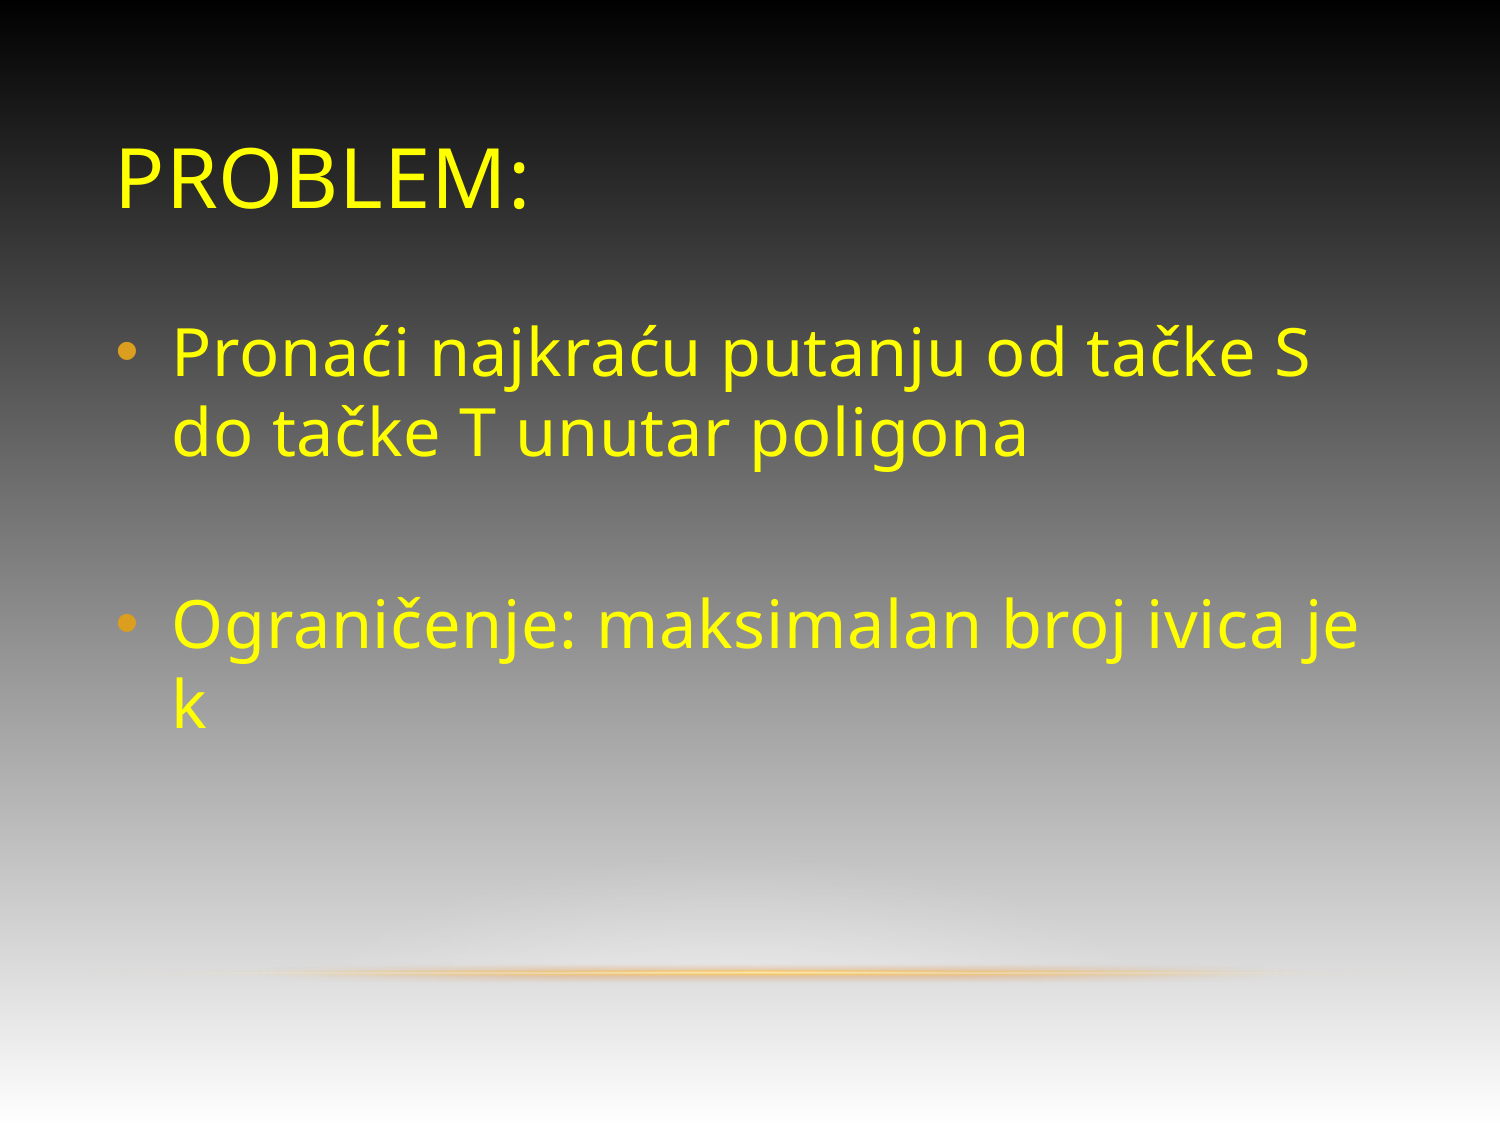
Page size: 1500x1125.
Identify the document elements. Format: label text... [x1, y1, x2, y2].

title PROBLEM: [99, 45, 1400, 233]
list Pronaći najkraću putanju od tačke S do tačke T unutar poligona [100, 302, 1401, 532]
picture [0, 0, 1500, 1125]
text_box Ograničenje: maksimalan broj ivica je k [100, 574, 1401, 804]
